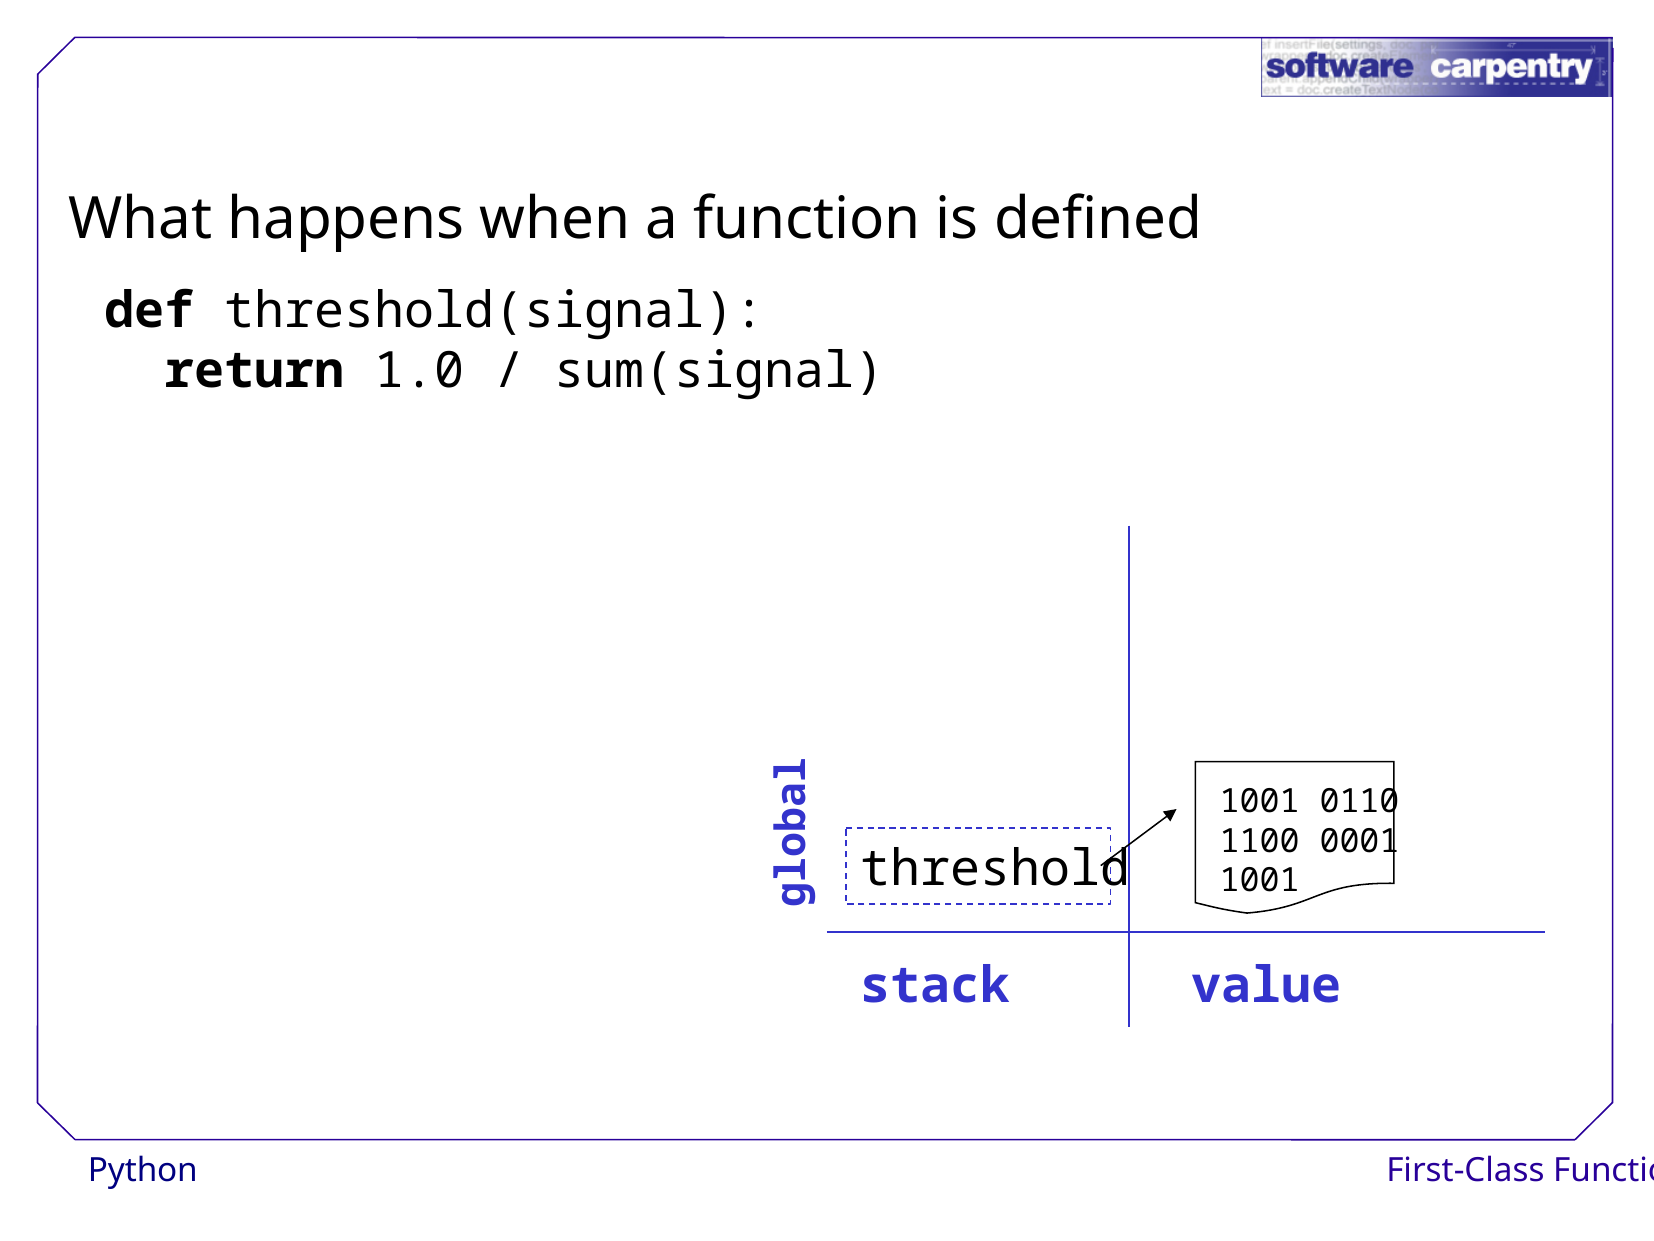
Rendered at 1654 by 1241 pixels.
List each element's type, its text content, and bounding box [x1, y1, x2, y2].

text_box global [760, 761, 837, 923]
text_box threshold [845, 827, 1111, 904]
text_box value [1176, 950, 1442, 1027]
text_box What happens when a function is defined [53, 138, 1367, 259]
text_box 1001 0110 1100 0001 1001 [1204, 771, 1375, 904]
text_box stack [845, 950, 1111, 1027]
text_box def threshold(signal): return 1.0 / sum(signal) [89, 270, 1517, 422]
picture [1261, 39, 1613, 97]
